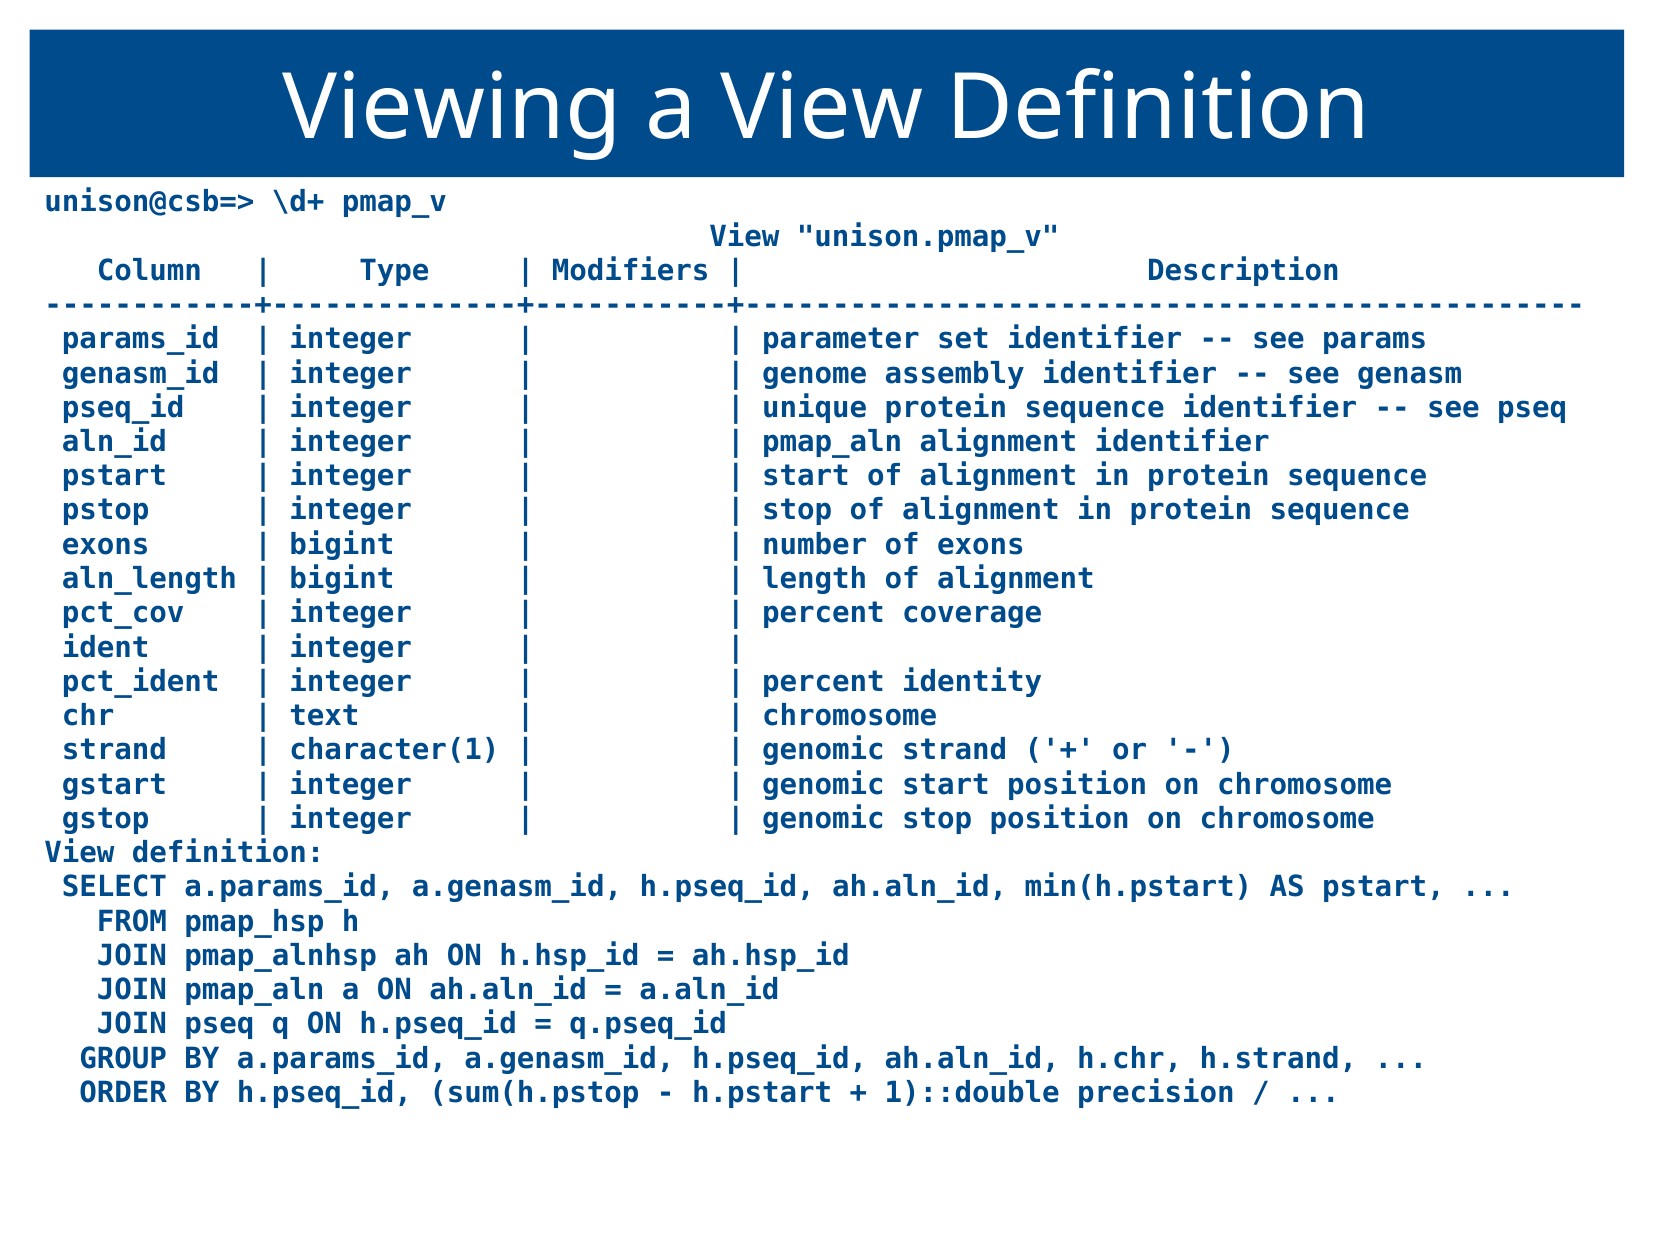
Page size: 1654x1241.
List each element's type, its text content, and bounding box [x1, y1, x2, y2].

title Viewing a View Definition [29, 29, 1625, 177]
text_box unison@csb=> \d+ pmap_v View "unison.pmap_v" Column | Type | Modifiers | Description ------------+--------------+-----------+------------------------------------------------ params_id | integer | | parameter set identifier -- see params genasm_id | integer | | genome assembly identifier -- see genasm pseq_id | integer | | unique protein sequence identifier -- see pseq aln_id | integer | | pmap_aln alignment identifier pstart | integer | | start of alignment in protein sequence pstop | integer | | stop of alignment in protein sequence exons | bigint | | number of exons aln_length | bigint | | length of alignment pct_cov | integer | | percent coverage ident | integer | | pct_ident | integer | | percent identity chr | text | | chromosome strand | character(1) | | genomic strand ('+' or '-') gstart | integer | | genomic start position on chromosome gstop | integer | | genomic stop position on chromosome View definition: SELECT a.params_id, a.genasm_id, h.pseq_id, ah.aln_id, min(h.pstart) AS pstart, ... FROM pmap_hsp h JOIN pmap_alnhsp ah ON h.hsp_id = ah.hsp_id JOIN pmap_aln a ON ah.aln_id = a.aln_id JOIN pseq q ON h.pseq_id = q.pseq_id GROUP BY a.params_id, a.genasm_id, h.pseq_id, ah.aln_id, h.chr, h.strand, ... ORDER BY h.pseq_id, (sum(h.pstop - h.pstart + 1)::double precision / ... [29, 177, 1625, 1211]
